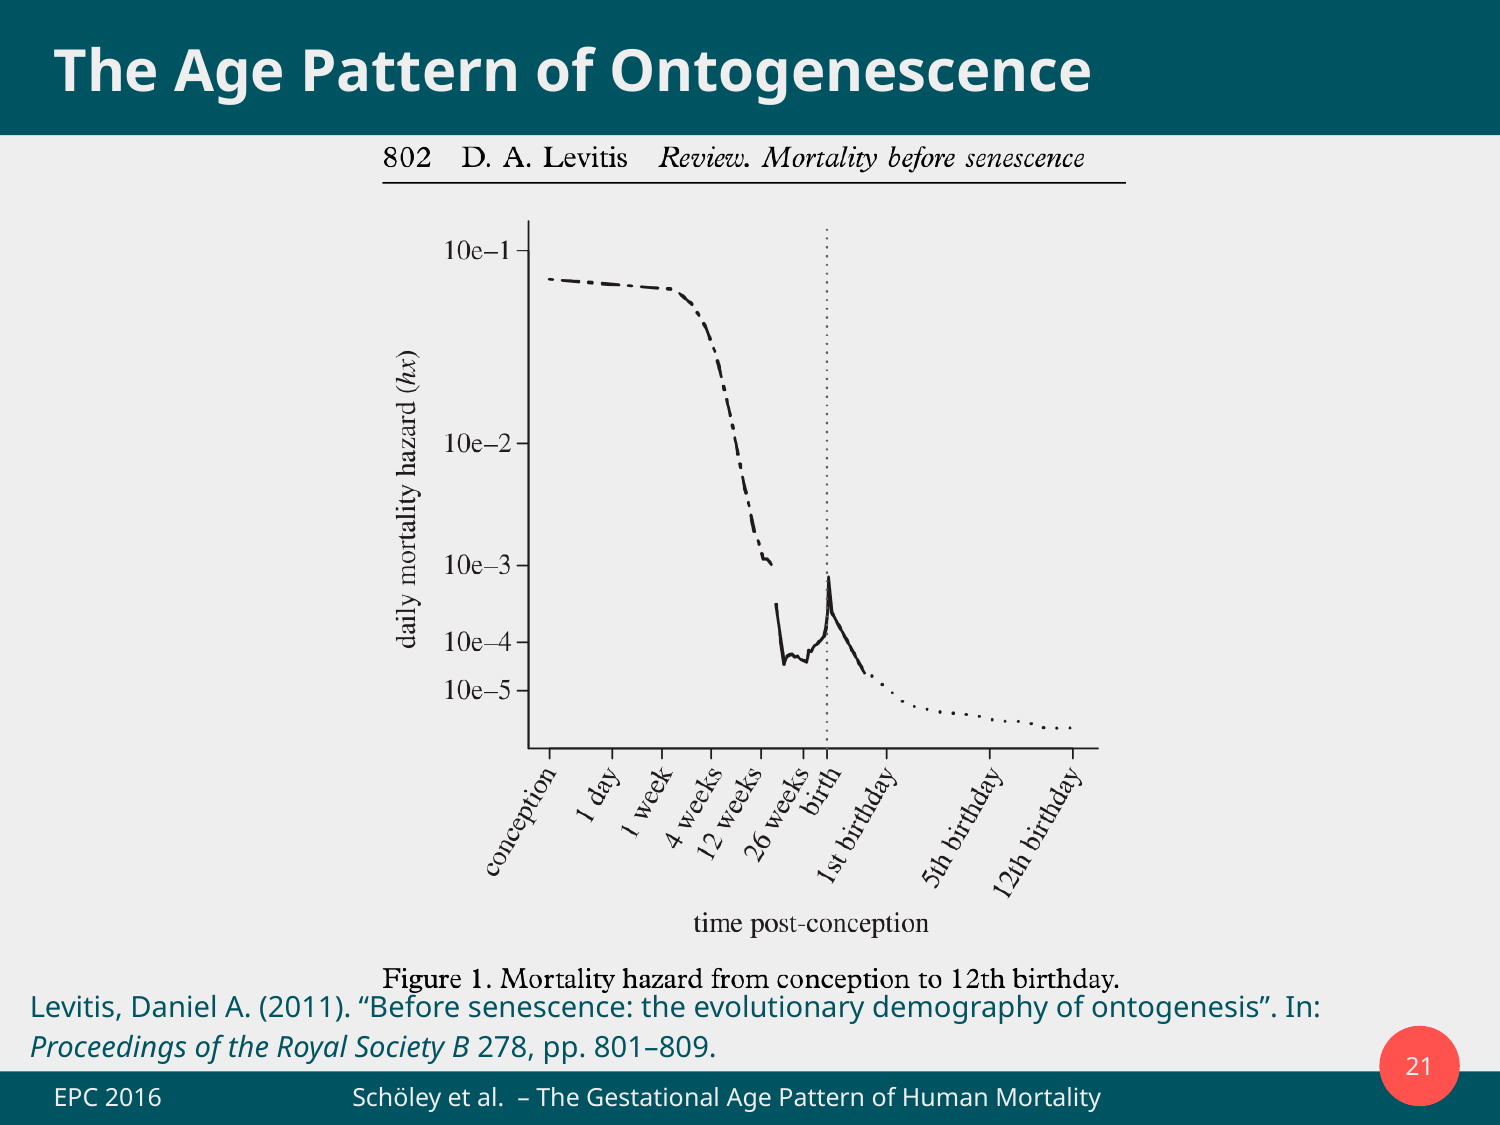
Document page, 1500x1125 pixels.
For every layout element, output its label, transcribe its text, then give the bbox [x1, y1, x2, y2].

title The Age Pattern of Ontogenescence [53, 0, 1447, 141]
text_box Levitis, Daniel A. (2011). “Before senescence: the evolutionary demography of ontogenesis”. In: Proceedings of the Royal Society B 278, pp. 801–809. [15, 979, 1366, 1072]
picture [374, 132, 1126, 979]
